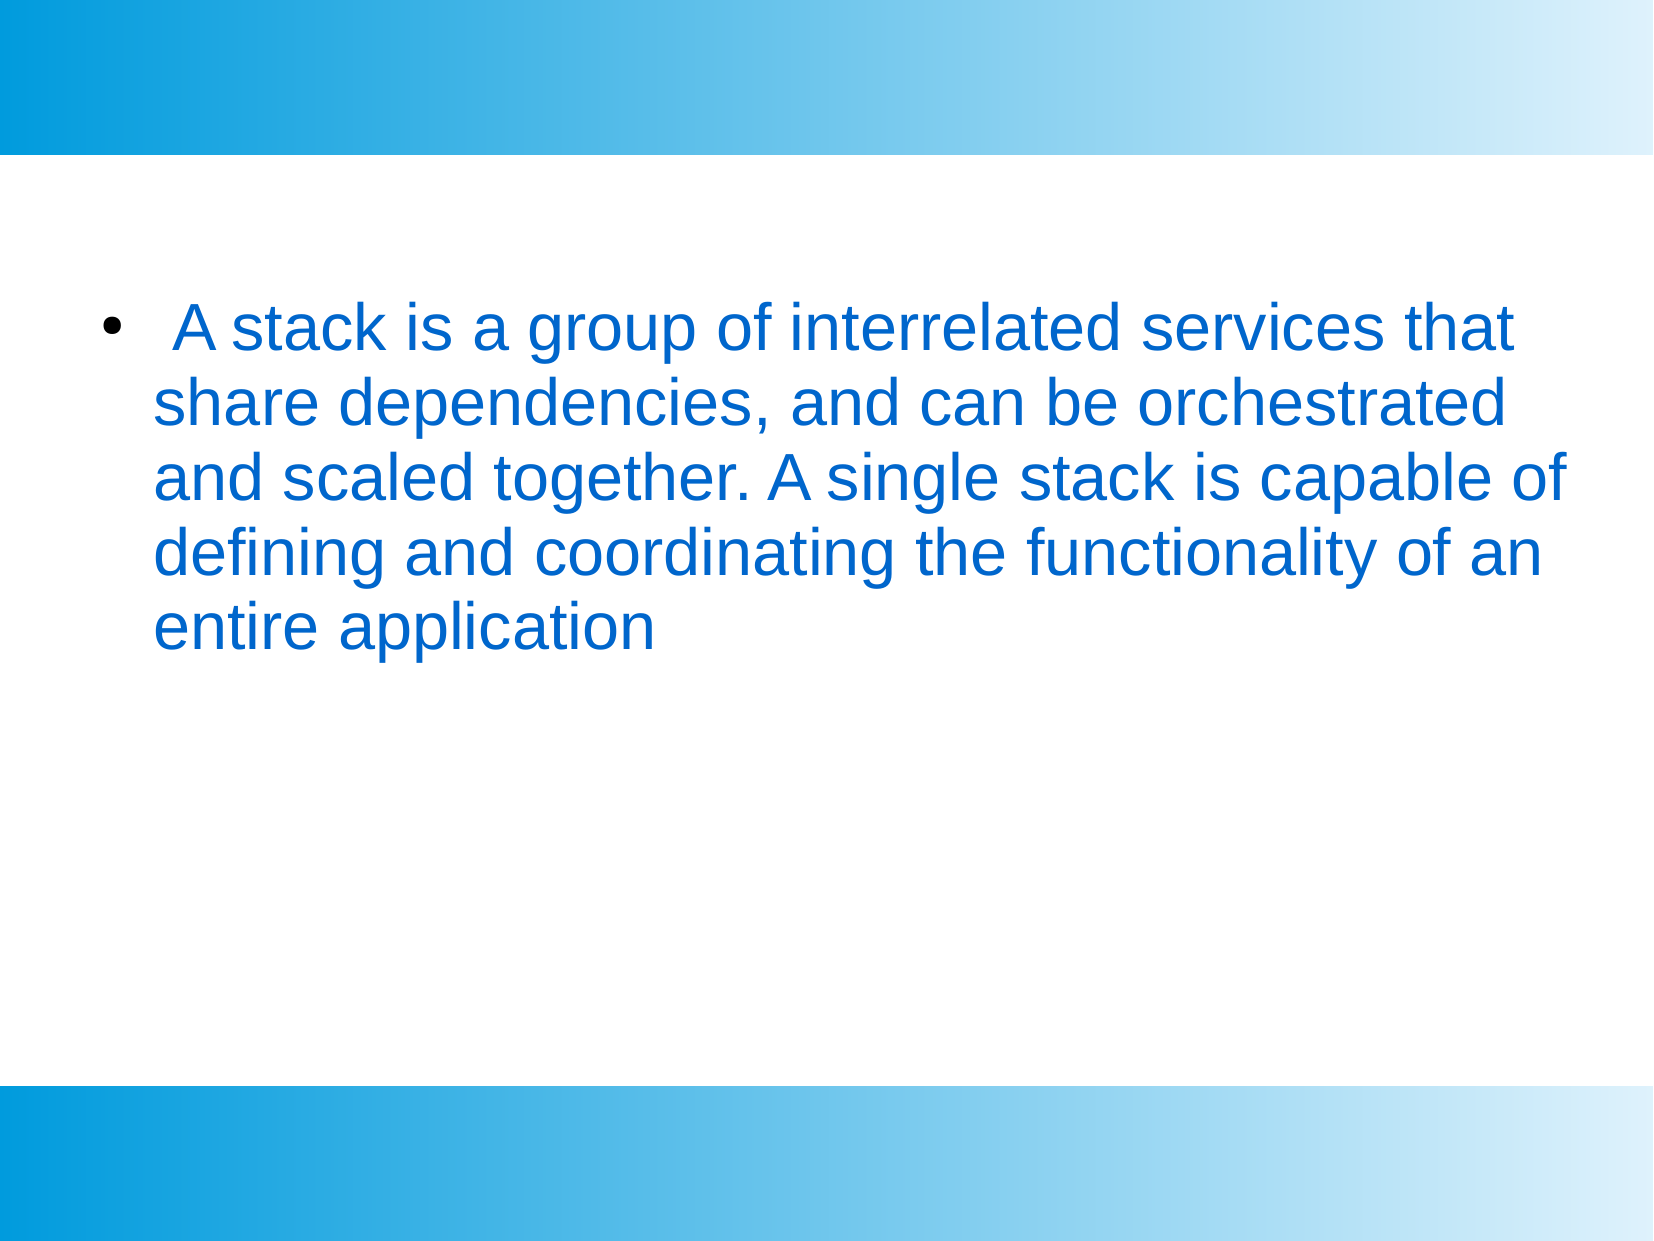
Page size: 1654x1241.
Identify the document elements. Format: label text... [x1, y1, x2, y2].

list A stack is a group of interrelated services that share dependencies, and can be orchestrated and scaled together. A single stack is capable of defining and coordinating the functionality of an entire application [82, 290, 1571, 1010]
